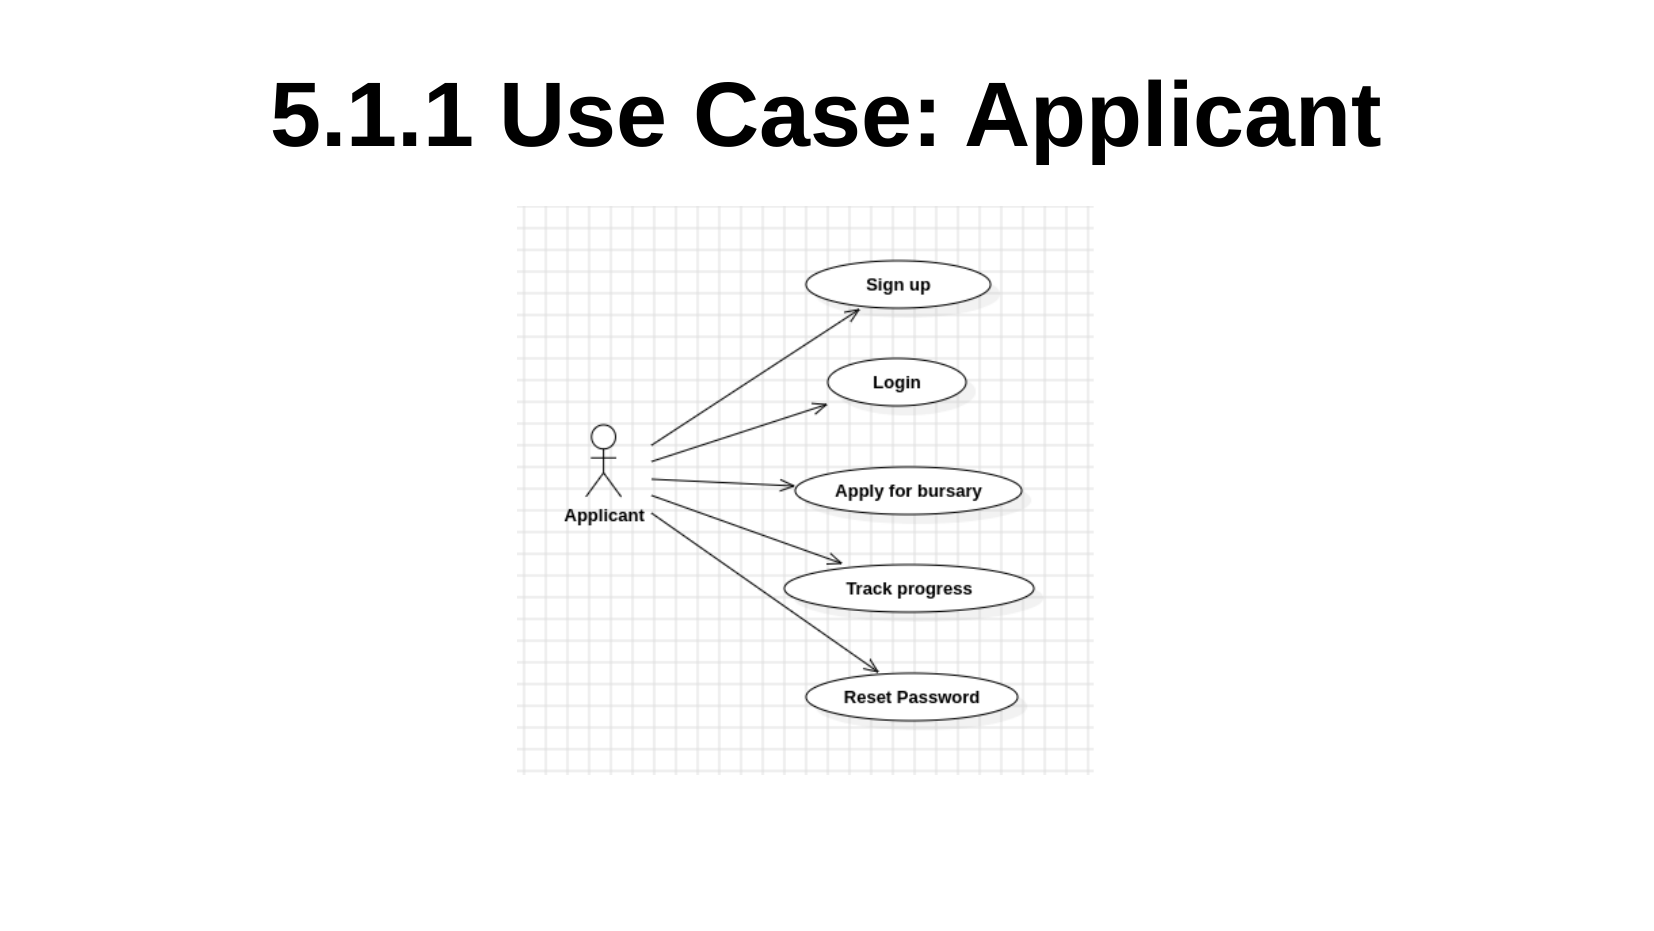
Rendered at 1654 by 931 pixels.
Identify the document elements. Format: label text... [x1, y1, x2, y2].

picture [517, 206, 1094, 775]
title 5.1.1 Use Case: Applicant [82, 37, 1571, 193]
